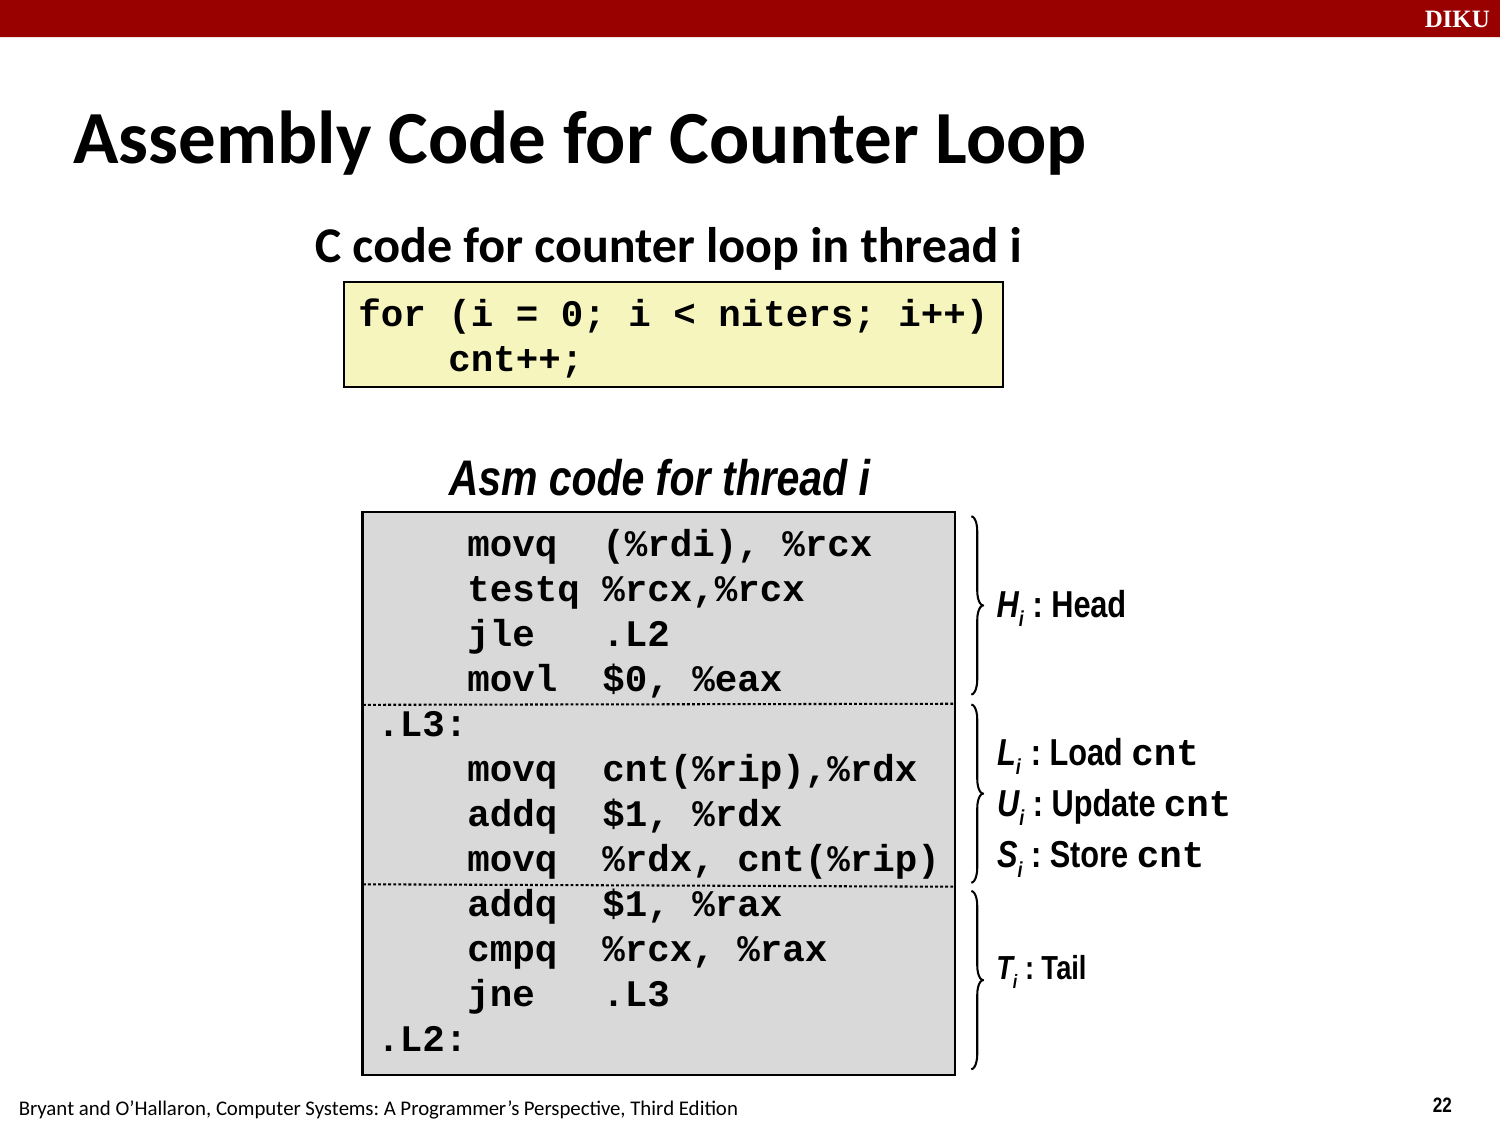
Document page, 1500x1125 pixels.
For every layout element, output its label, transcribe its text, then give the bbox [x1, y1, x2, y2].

text_box Assembly Code for Counter Loop [58, 71, 1304, 197]
text_box for (i = 0; i < niters; i++) cnt++; [343, 281, 1004, 387]
text_box Li : Load cnt Ui : Update cnt Si : Store cnt [982, 720, 1247, 889]
text_box Asm code for thread i [433, 438, 884, 514]
text_box movq (%rdi), %rcx testq %rcx,%rcx jle .L2 movl $0, %eax .L3: movq cnt(%rip),%rdx addq $1, %rdx movq %rdx, cnt(%rip) addq $1, %rax cmpq %rcx, %rax jne .L3 .L2: [362, 511, 956, 1075]
text_box Ti : Tail [981, 939, 1102, 1000]
text_box Hi : Head [981, 572, 1141, 639]
text_box C code for counter loop in thread i [299, 205, 1097, 280]
